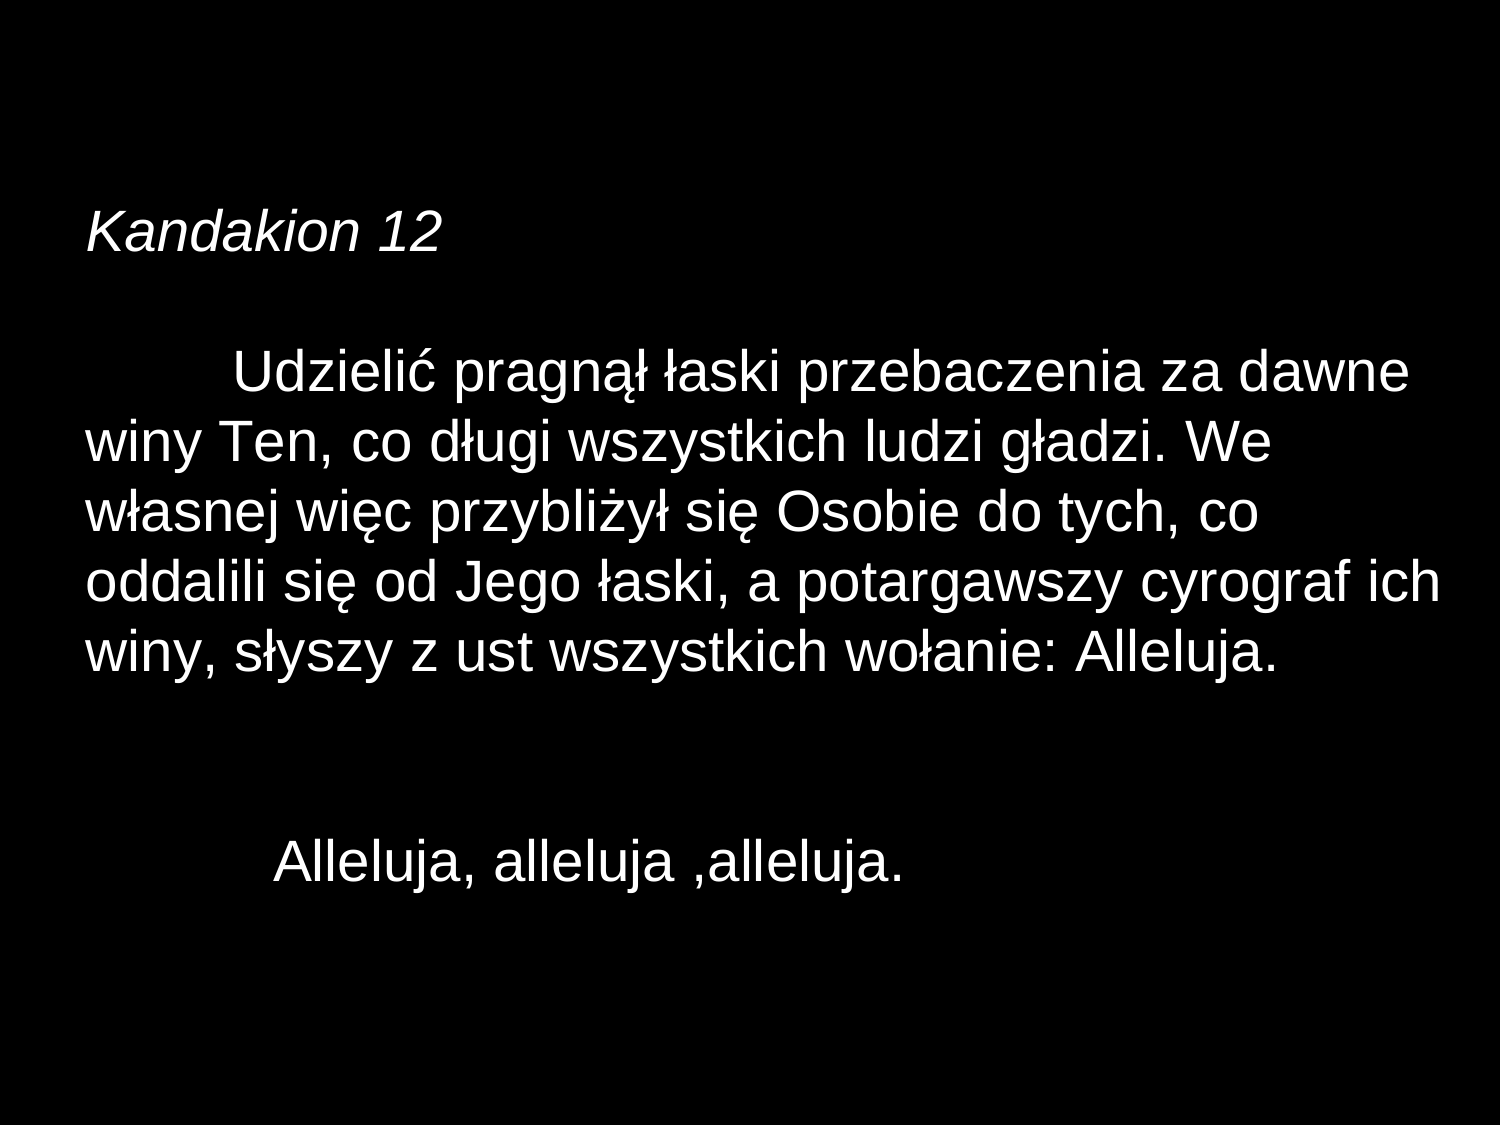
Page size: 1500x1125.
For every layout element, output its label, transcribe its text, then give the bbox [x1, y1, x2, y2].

text_box Kandakion 12 Udzielić pragnął łaski przebaczenia za dawne winy Ten, co długi wszystkich ludzi gładzi. We własnej więc przybliżył się Osobie do tych, co oddalili się od Jego łaski, a potargawszy cyrograf ich winy, słyszy z ust wszystkich wołanie: Alleluja. Alleluja, alleluja ,alleluja. [70, 185, 1465, 1041]
